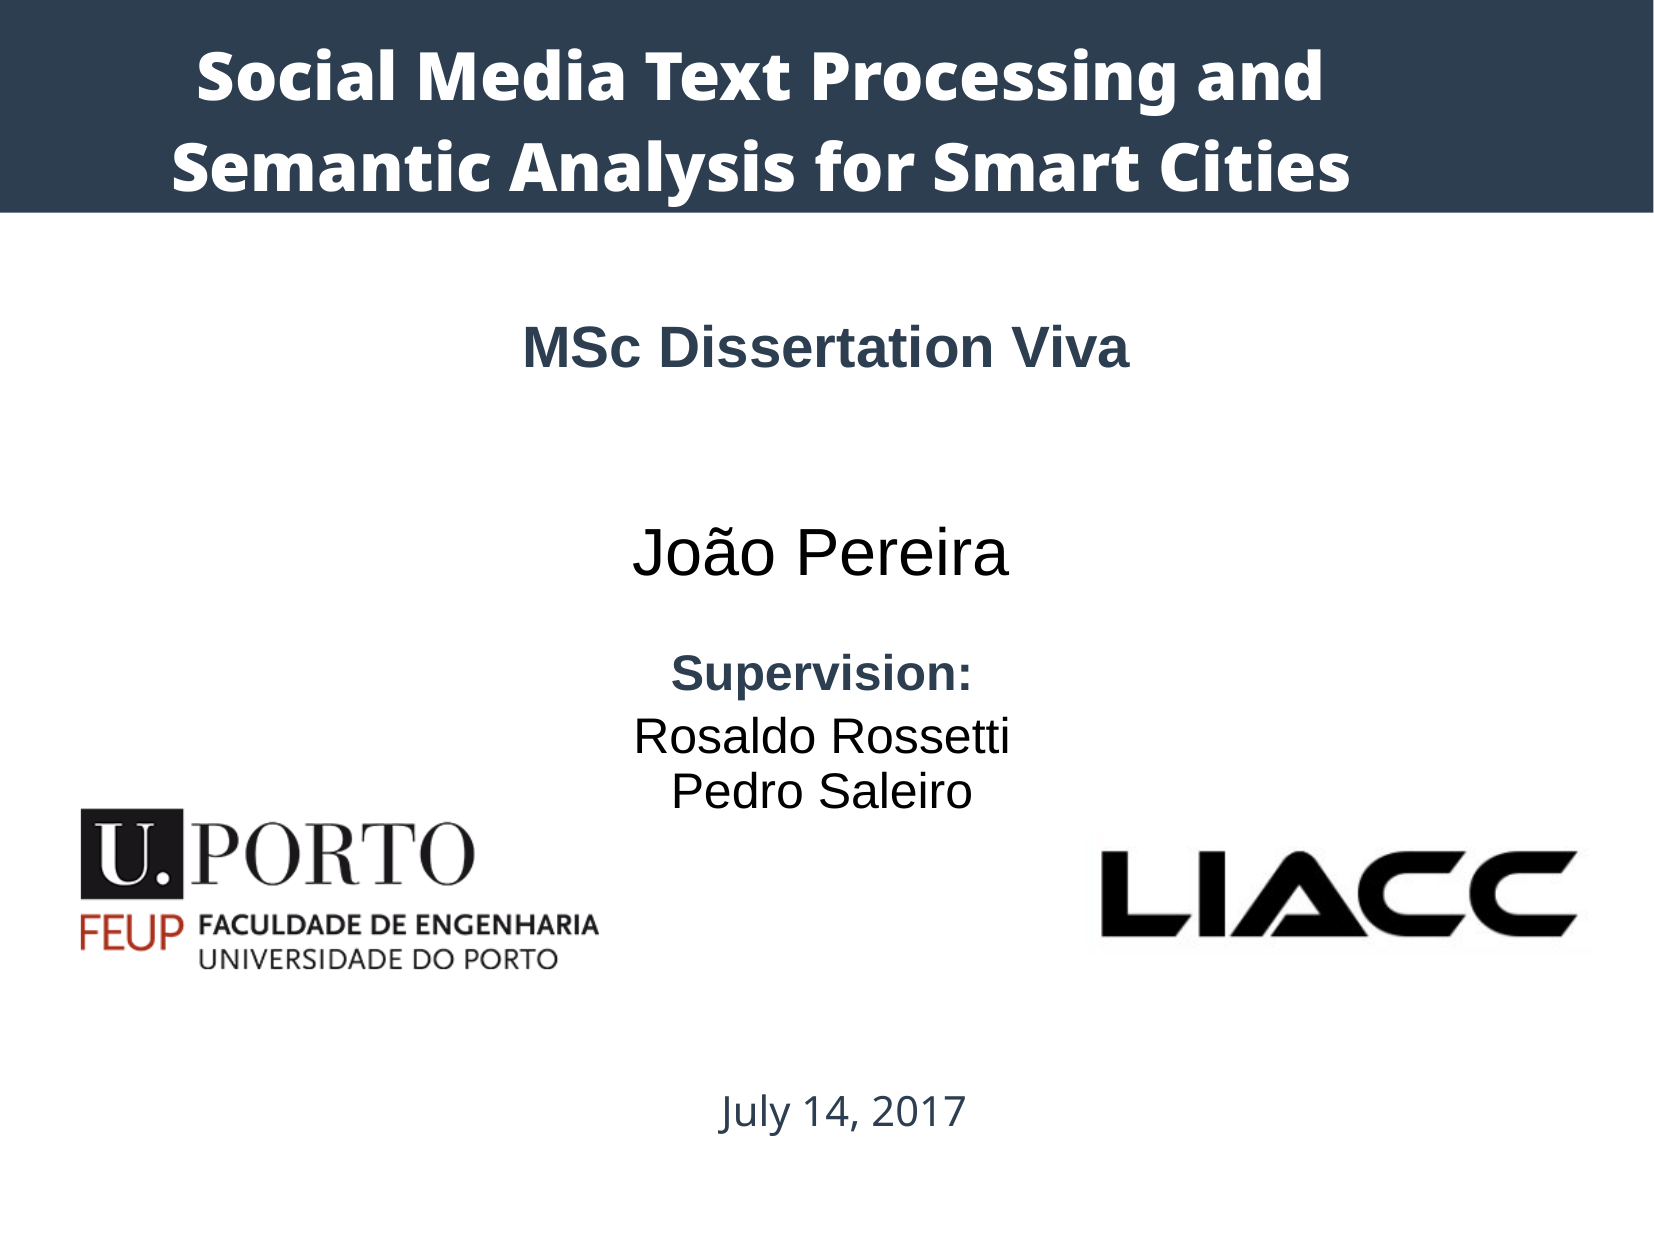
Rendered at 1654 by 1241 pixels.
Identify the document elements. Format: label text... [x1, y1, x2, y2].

picture [1086, 834, 1593, 957]
text_box Supervision: [655, 637, 989, 700]
title Social Media Text Processing and Semantic Analysis for Smart Cities [171, 29, 1483, 190]
subtitle July 14, 2017 [673, 1062, 1016, 1158]
text_box João Pereira [617, 507, 1027, 603]
text_box MSc Dissertation Viva [507, 307, 1146, 402]
text_box Rosaldo Rossetti Pedro Saleiro [618, 700, 1026, 827]
picture [70, 684, 610, 1090]
